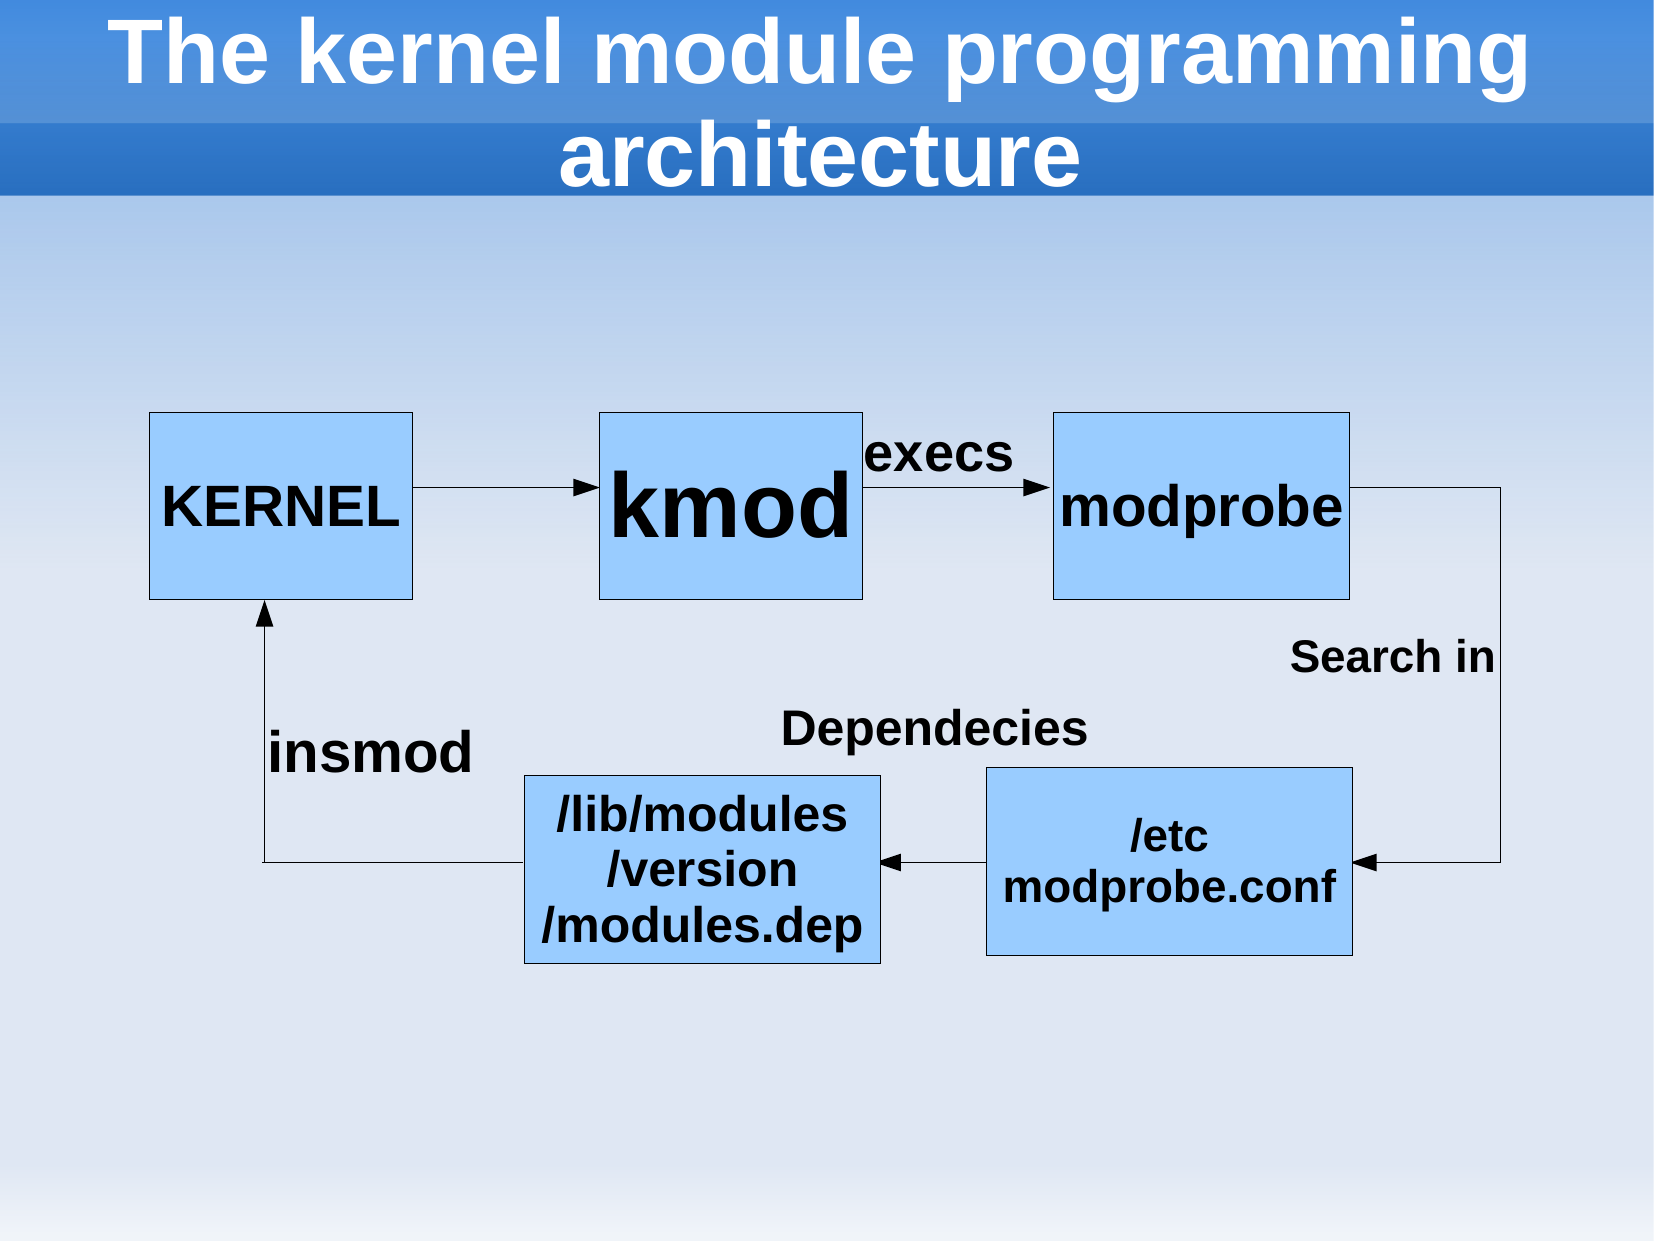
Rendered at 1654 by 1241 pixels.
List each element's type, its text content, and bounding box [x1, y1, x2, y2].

text_box /lib/modules /version /modules.dep [524, 775, 881, 964]
text_box KERNEL [149, 412, 413, 600]
text_box /etc modprobe.conf [986, 767, 1353, 956]
text_box execs [848, 414, 1037, 678]
picture [0, 0, 1654, 1241]
title The kernel module programming architecture [76, 1, 1565, 207]
text_box Dependecies [765, 692, 1104, 820]
text_box Search in [1275, 623, 1538, 690]
text_box insmod [252, 712, 516, 793]
text_box modprobe [1053, 412, 1350, 600]
text_box kmod [599, 412, 863, 600]
